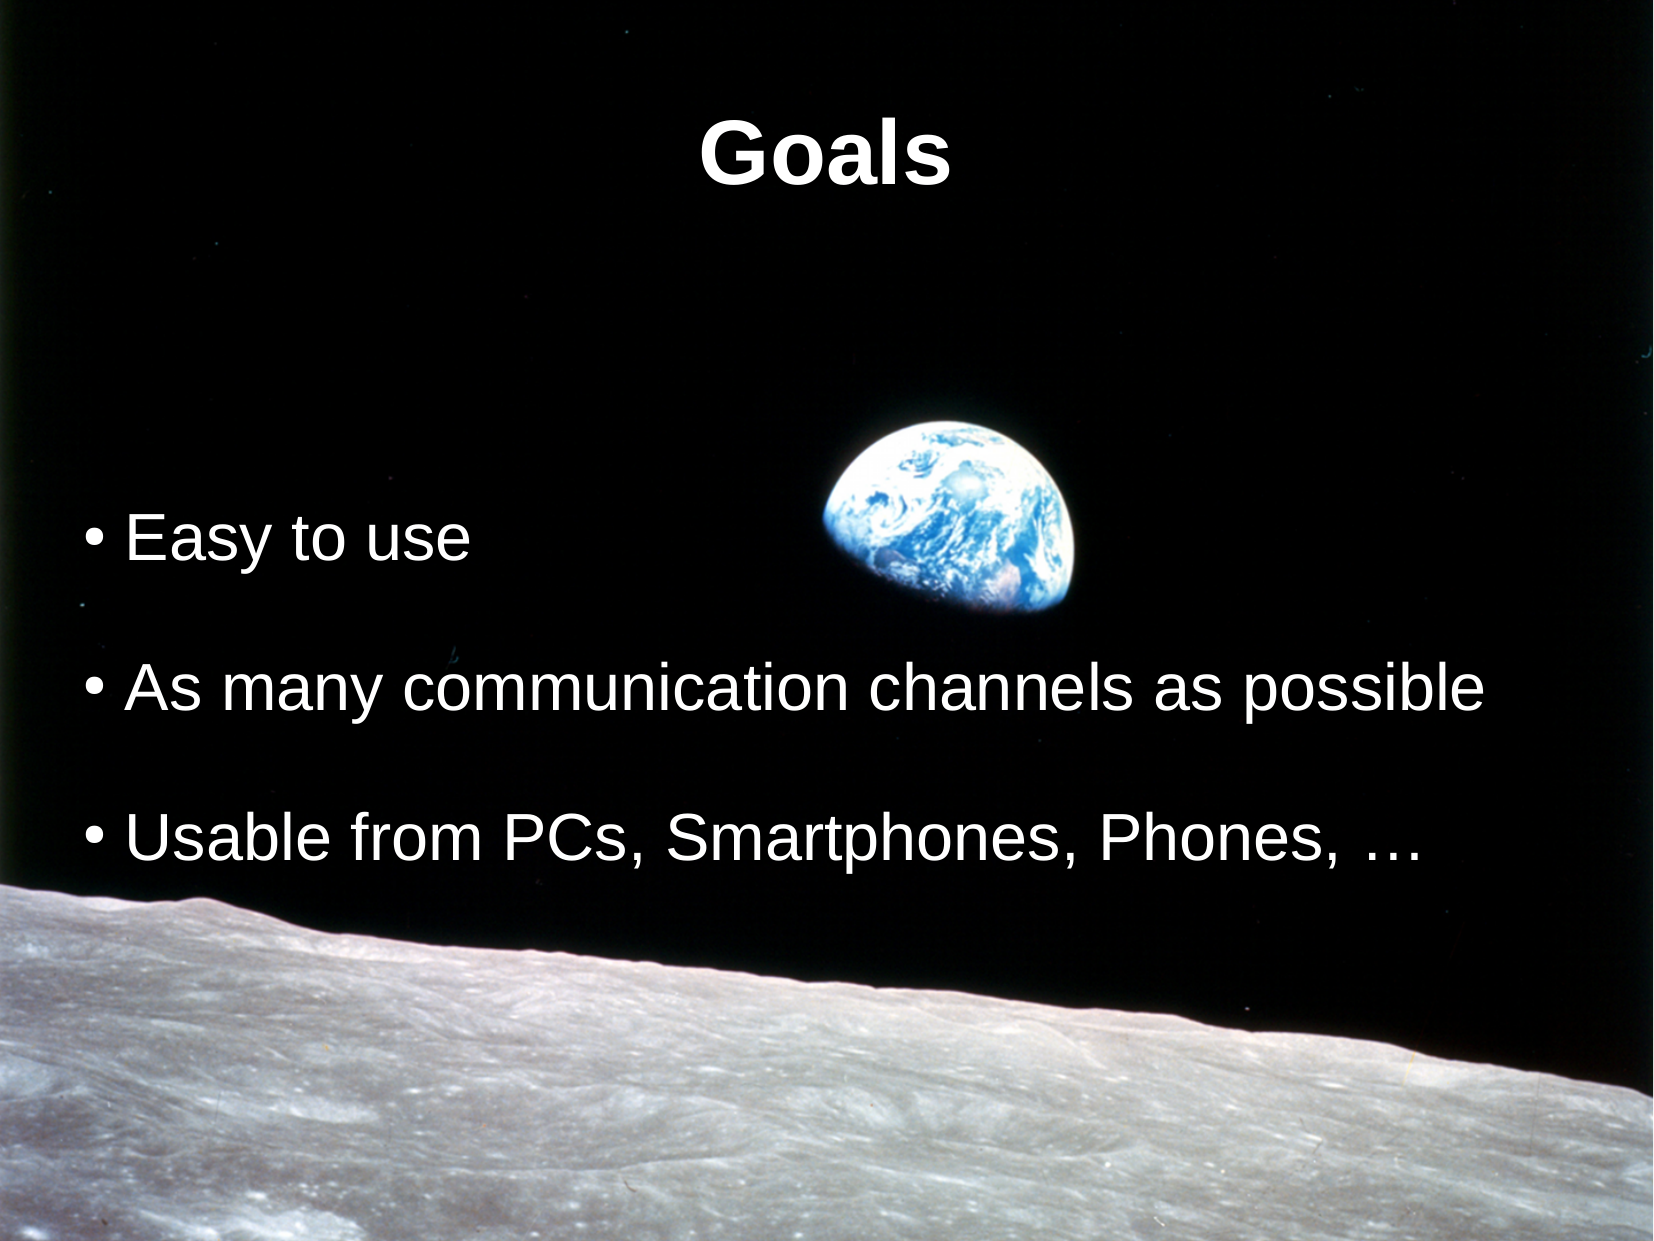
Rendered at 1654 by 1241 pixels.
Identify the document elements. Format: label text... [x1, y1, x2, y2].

subtitle Easy to use As many communication channels as possible Usable from PCs, Smartphones, Phones, … [82, 290, 1538, 1010]
title Goals [82, 49, 1571, 257]
picture [0, 0, 1654, 1241]
